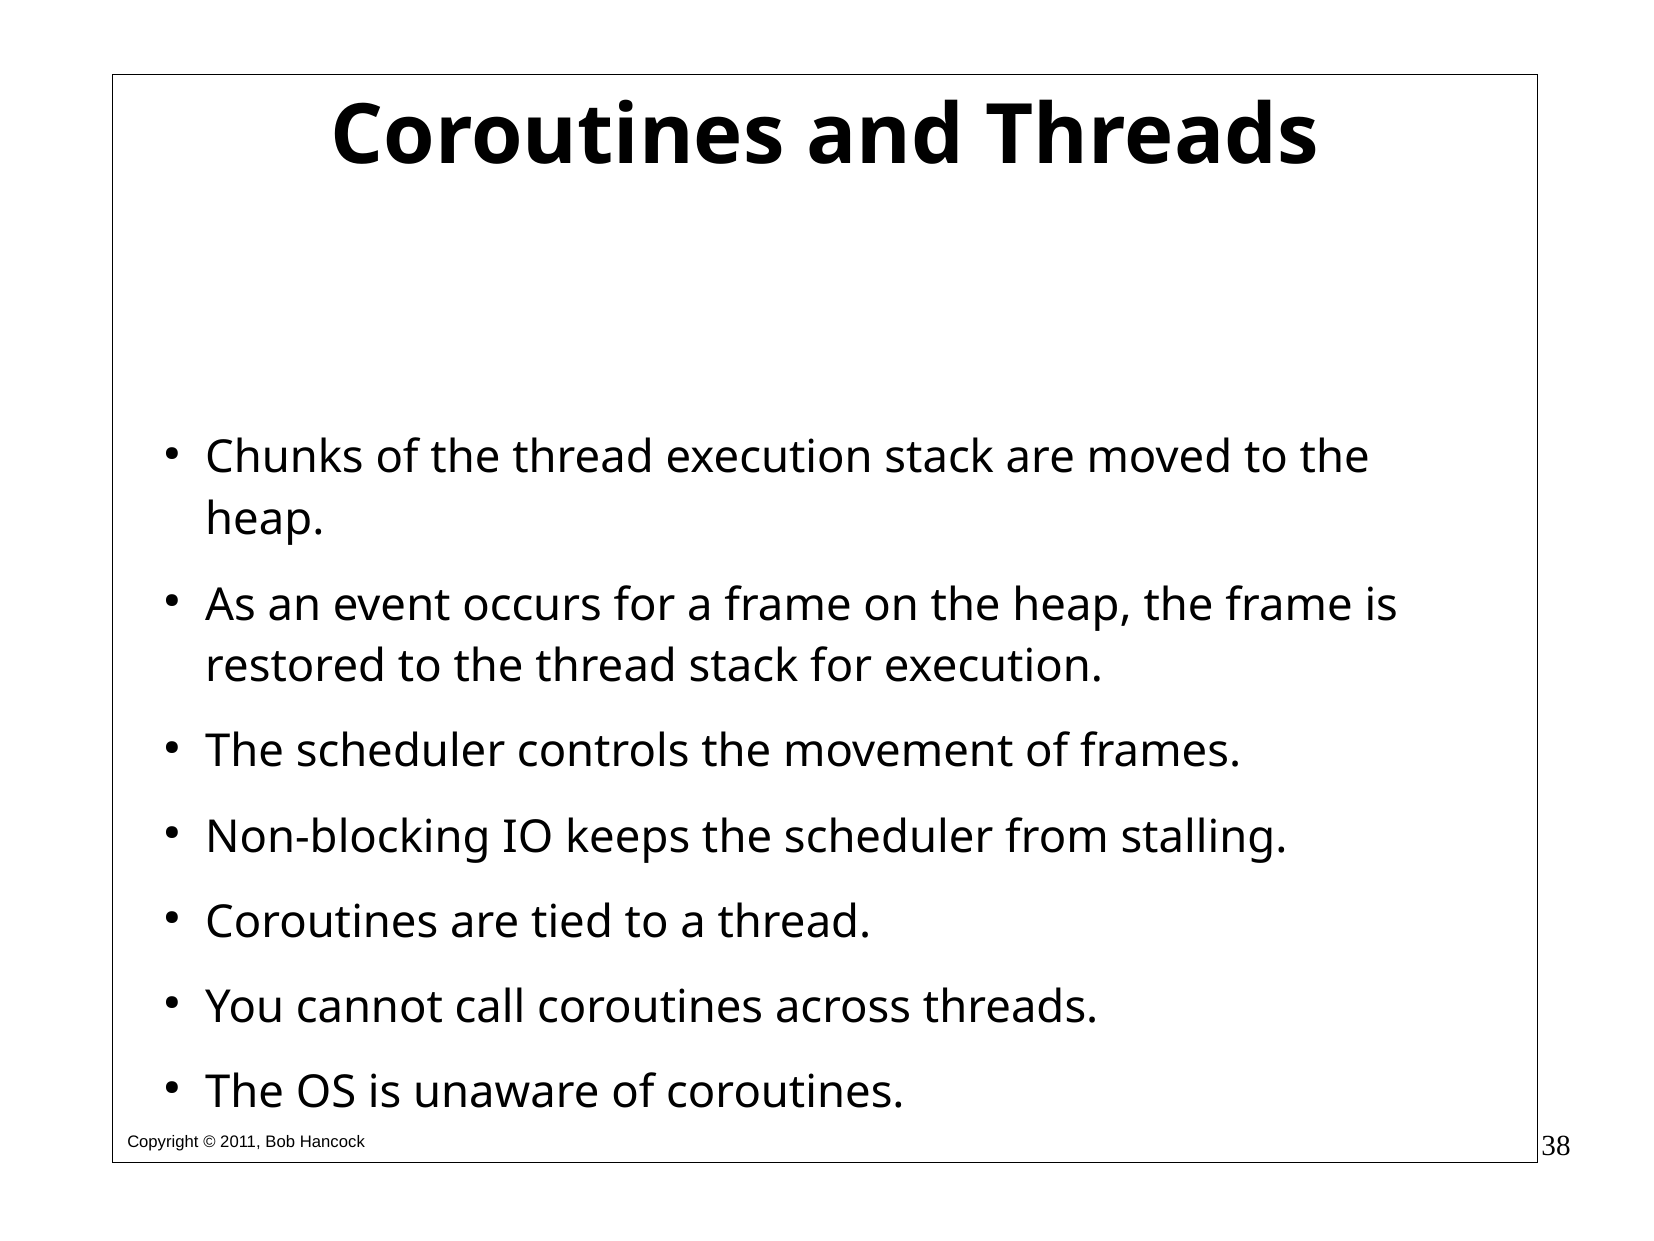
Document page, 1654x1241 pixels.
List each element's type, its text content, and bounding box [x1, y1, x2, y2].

list Chunks of the thread execution stack are moved to the heap. As an event occurs for a frame on the heap, the frame is restored to the thread stack for execution. The scheduler controls the movement of frames. Non-blocking IO keeps the scheduler from stalling. Coroutines are tied to a thread. You cannot call coroutines across threads. The OS is unaware of coroutines. [150, 262, 1501, 1126]
title Coroutines and Threads [112, 75, 1538, 188]
text_box Copyright © 2011, Bob Hancock [112, 1125, 381, 1159]
